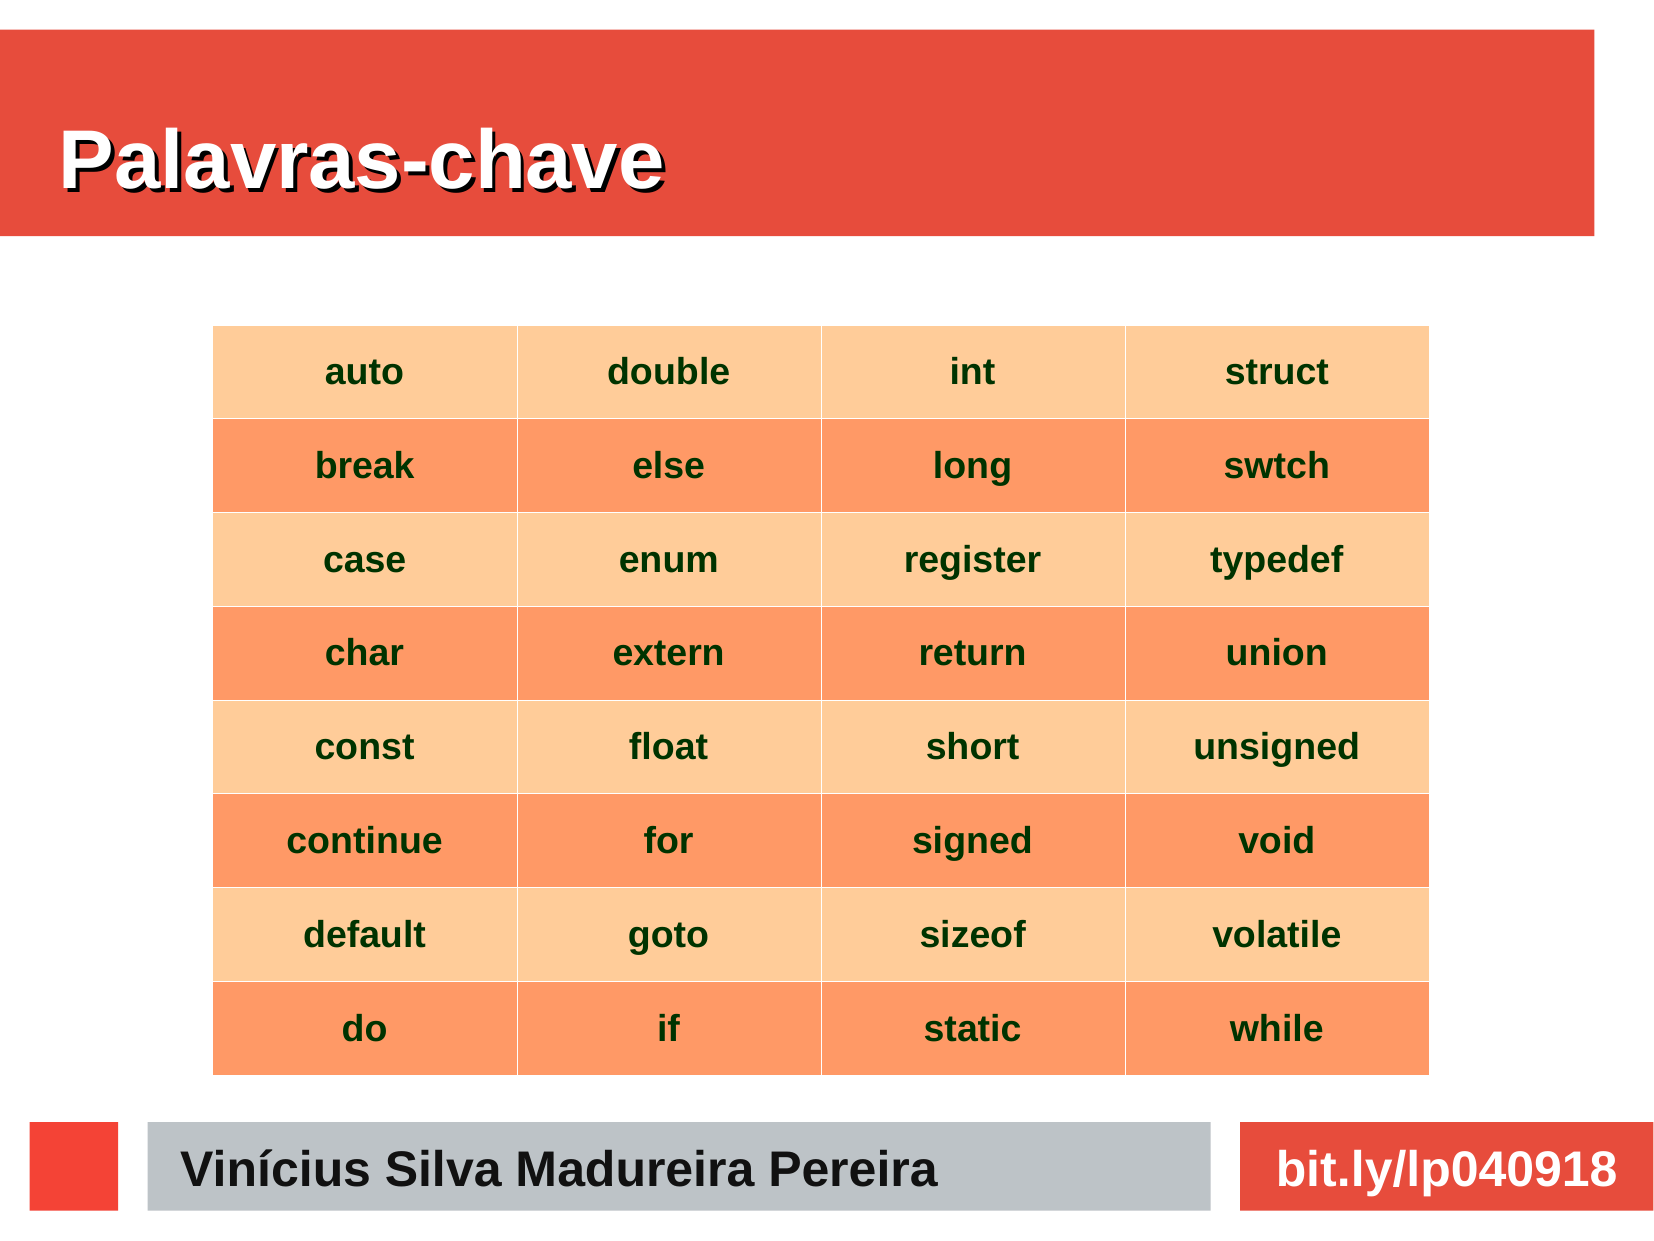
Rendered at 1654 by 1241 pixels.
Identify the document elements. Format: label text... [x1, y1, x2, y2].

table_cell case [213, 513, 517, 606]
table_cell else [518, 419, 821, 512]
table_header int [822, 326, 1125, 418]
table_cell float [518, 701, 821, 793]
title Palavras-chave [59, 35, 1595, 207]
table_cell if [518, 982, 821, 1075]
table_cell break [213, 419, 517, 512]
table_cell long [822, 419, 1125, 512]
table_cell unsigned [1126, 701, 1429, 793]
table_cell goto [518, 888, 821, 981]
table_header double [518, 326, 821, 418]
table_cell const [213, 701, 517, 793]
table_header struct [1126, 326, 1429, 418]
table_cell char [213, 607, 517, 700]
table_cell swtch [1126, 419, 1429, 512]
table_cell void [1126, 794, 1429, 887]
list [59, 324, 1565, 1093]
table_cell volatile [1126, 888, 1429, 981]
table_cell do [213, 982, 517, 1075]
table_cell return [822, 607, 1125, 700]
table_cell continue [213, 794, 517, 887]
text_box bit.ly/lp040918 [1228, 1133, 1654, 1205]
table_cell union [1126, 607, 1429, 700]
table_cell extern [518, 607, 821, 700]
table_cell while [1126, 982, 1429, 1075]
table_header auto [213, 326, 517, 418]
text_box Vinícius Silva Madureira Pereira [165, 1133, 1170, 1205]
table_cell default [213, 888, 517, 981]
table_cell signed [822, 794, 1125, 887]
table_cell for [518, 794, 821, 887]
table_cell enum [518, 513, 821, 606]
table_cell short [822, 701, 1125, 793]
table_cell register [822, 513, 1125, 606]
table_cell sizeof [822, 888, 1125, 981]
table_cell typedef [1126, 513, 1429, 606]
table_cell static [822, 982, 1125, 1075]
